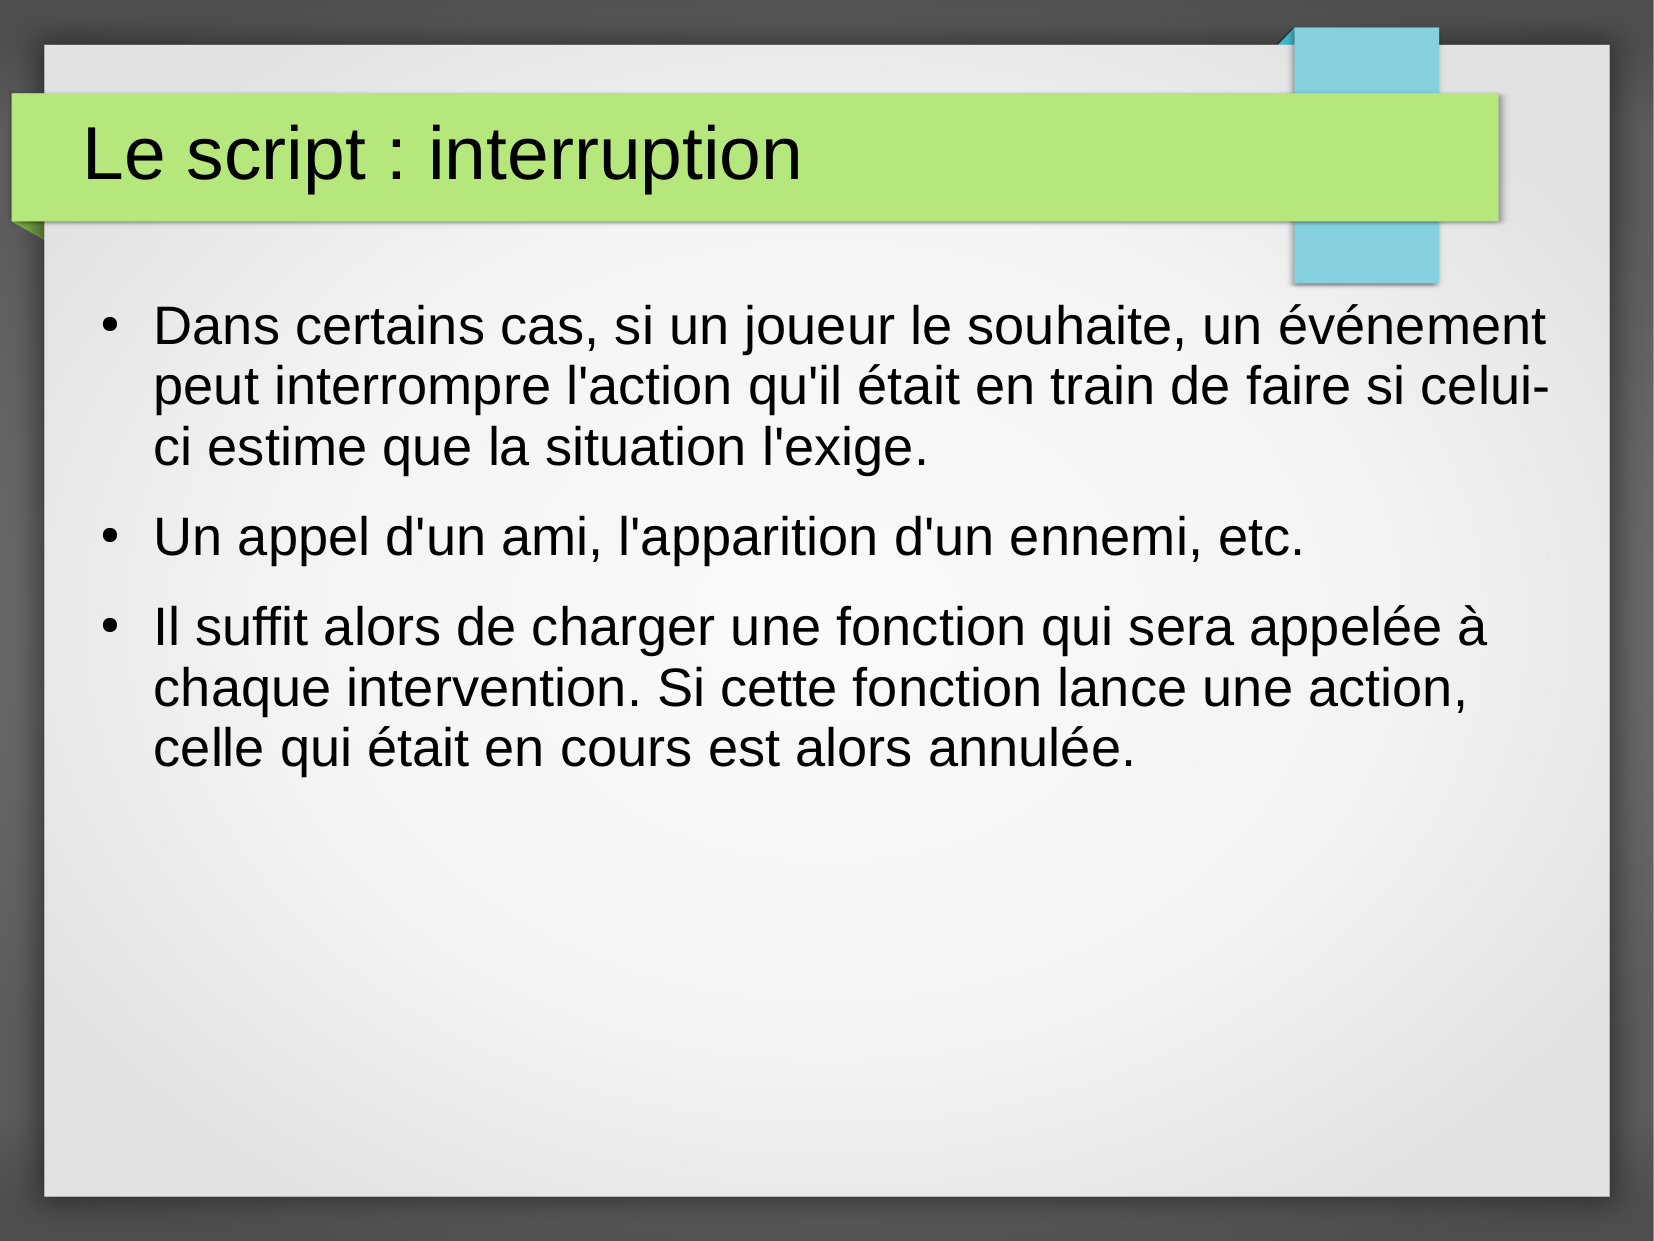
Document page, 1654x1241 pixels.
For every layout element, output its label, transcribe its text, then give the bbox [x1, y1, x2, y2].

list Dans certains cas, si un joueur le souhaite, un événement peut interrompre l'action qu'il était en train de faire si celui-ci estime que la situation l'exige. Un appel d'un ami, l'apparition d'un ennemi, etc. Il suffit alors de charger une fonction qui sera appelée à chaque intervention. Si cette fonction lance une action, celle qui était en cours est alors annulée. [82, 295, 1571, 1015]
title Le script : interruption [82, 94, 1264, 213]
picture [0, 0, 1654, 1241]
